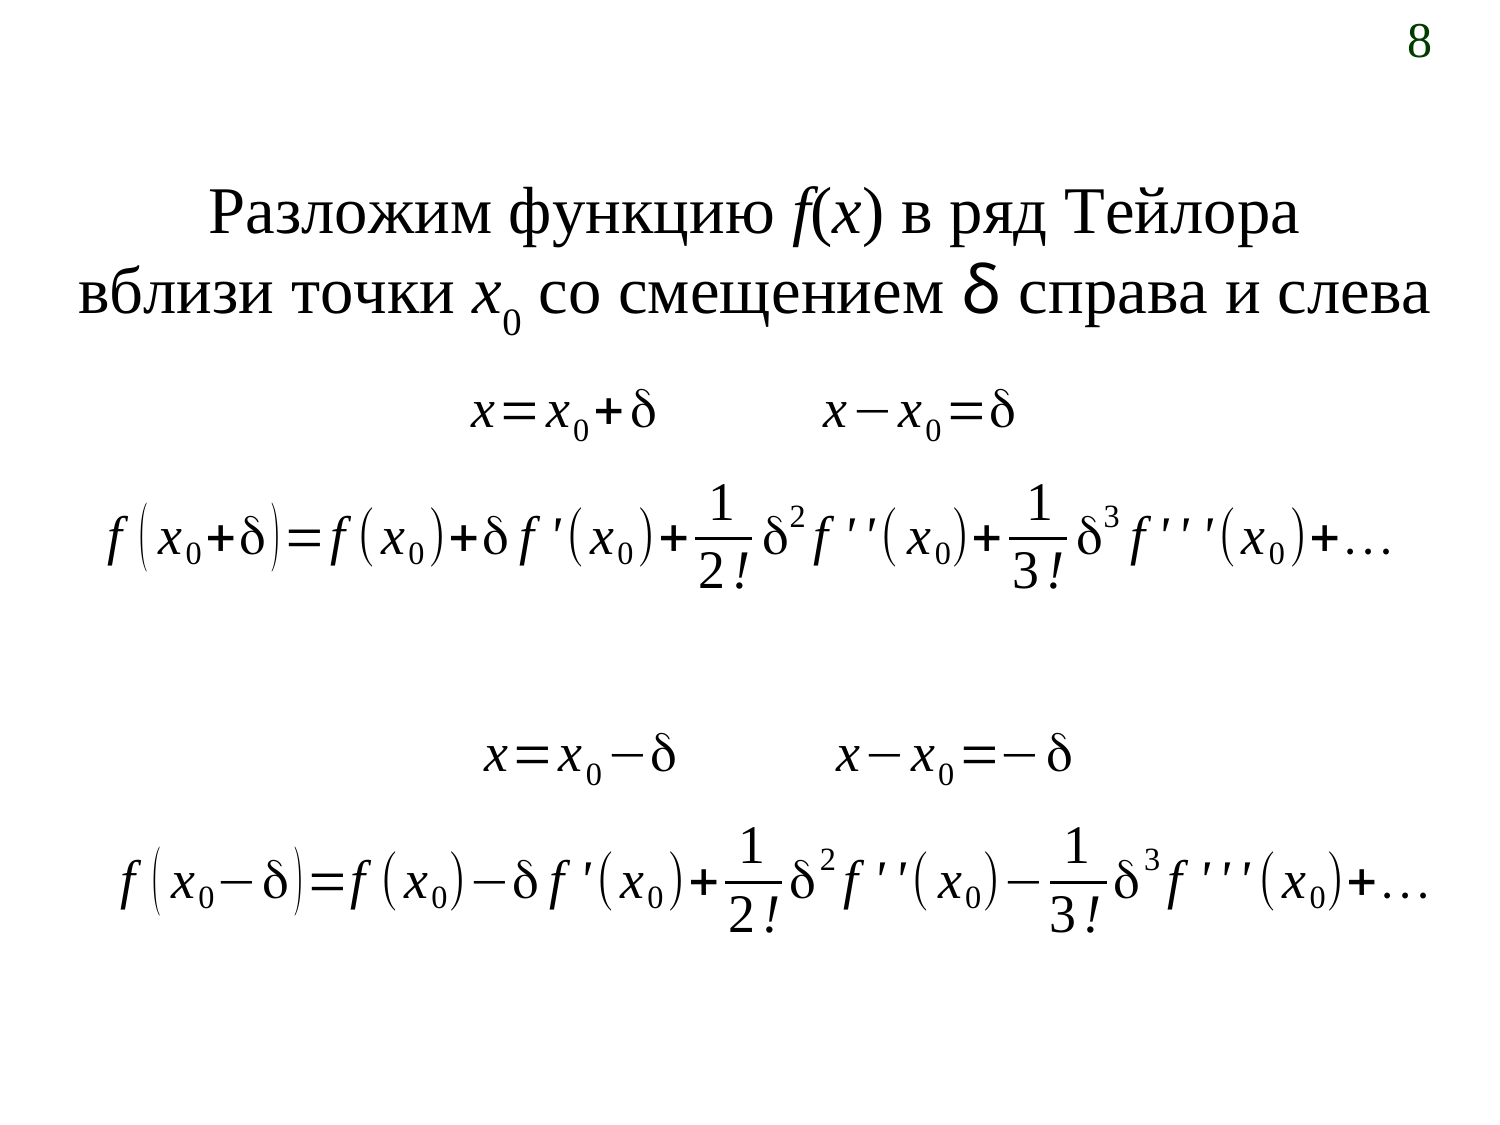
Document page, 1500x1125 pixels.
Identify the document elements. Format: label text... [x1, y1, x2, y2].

chart [454, 380, 671, 449]
chart [467, 723, 692, 793]
chart [94, 472, 1407, 602]
chart [807, 380, 1031, 449]
chart [819, 723, 1086, 793]
chart [107, 816, 1446, 946]
text_box Разложим функцию f(x) в ряд Тейлора вблизи точки x0 со смещением δ справа и слева [63, 159, 1448, 351]
